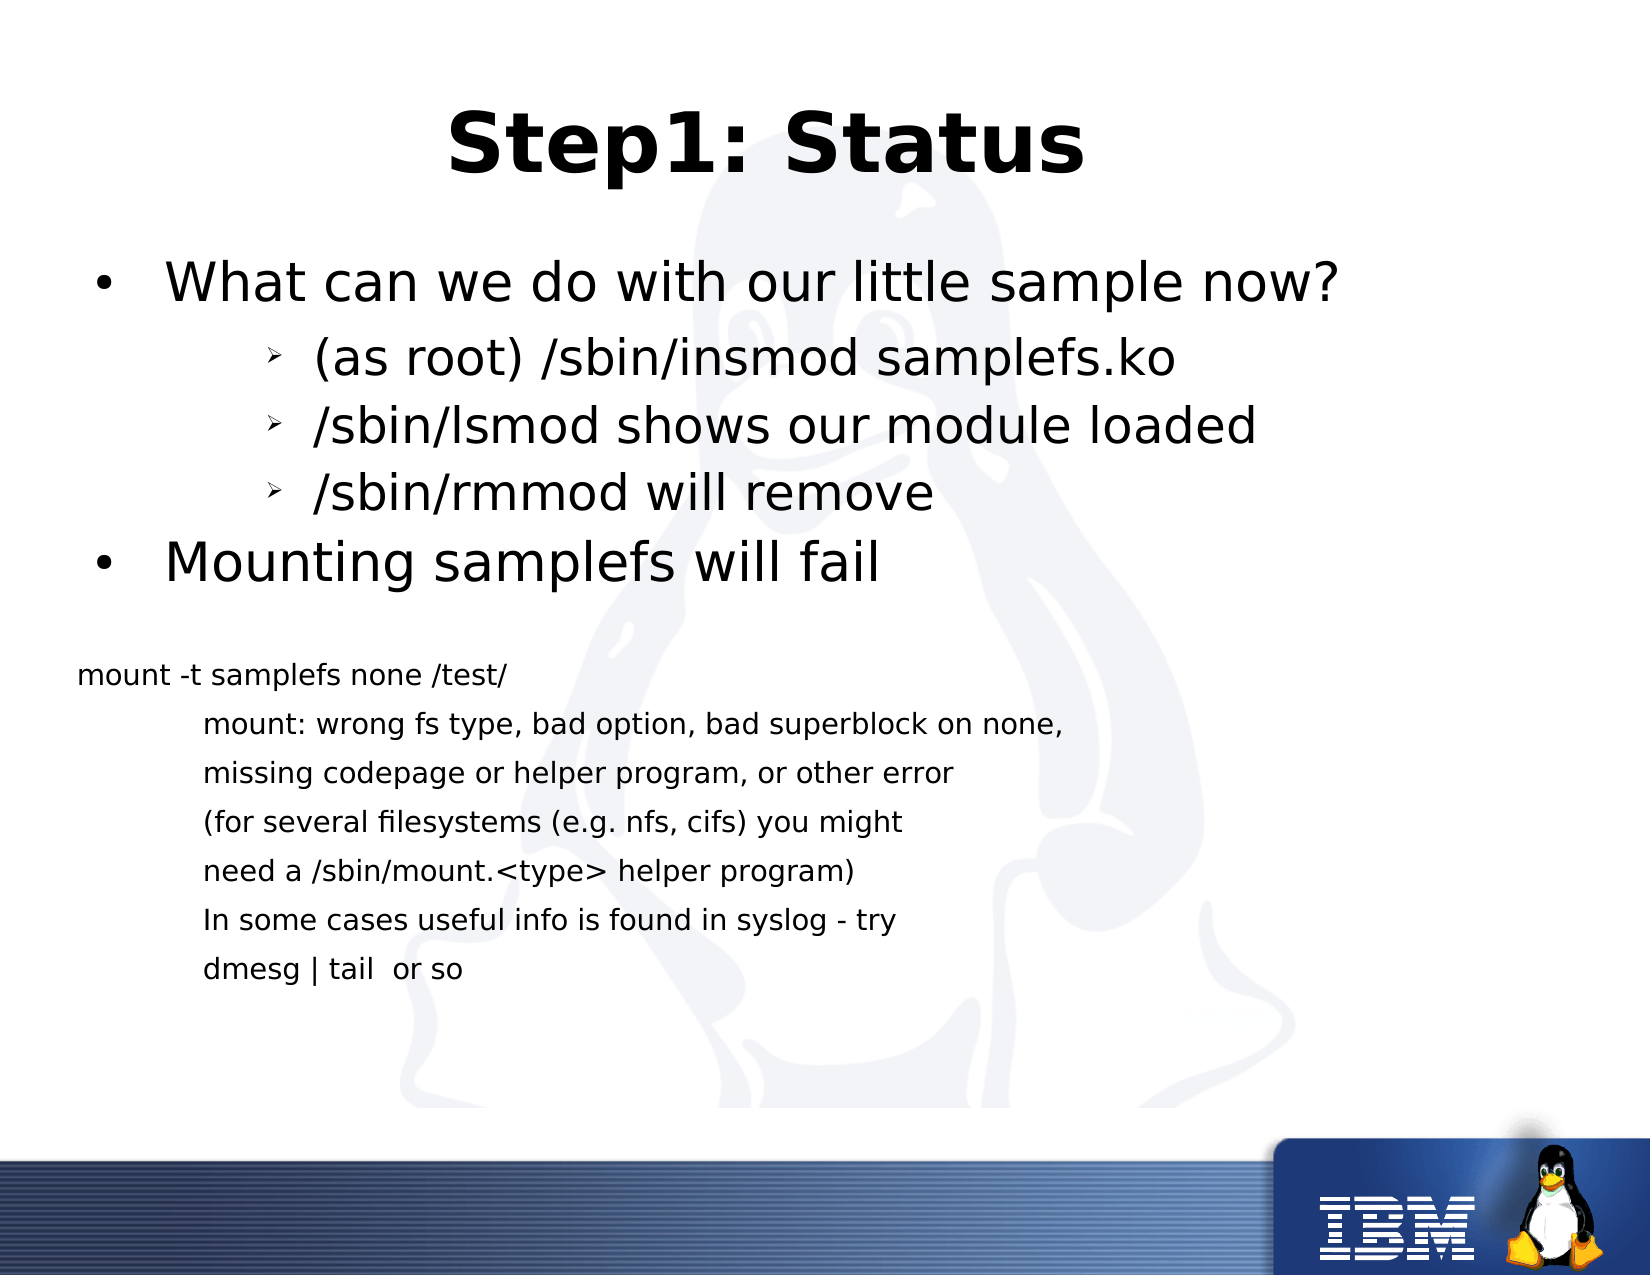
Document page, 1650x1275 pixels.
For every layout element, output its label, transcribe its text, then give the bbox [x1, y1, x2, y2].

title Step1: Status [76, 76, 1457, 211]
list What can we do with our little sample now? (as root) /sbin/insmod samplefs.ko /sbin/lsmod shows our module loaded /sbin/rmmod will remove Mounting samplefs will fail mount -t samplefs none /test/ mount: wrong fs type, bad option, bad superblock on none, missing codepage or helper program, or other error (for several filesystems (e.g. nfs, cifs) you might need a /sbin/mount.<type> helper program) In some cases useful info is found in syslog - try dmesg | tail or so [76, 251, 1457, 1110]
